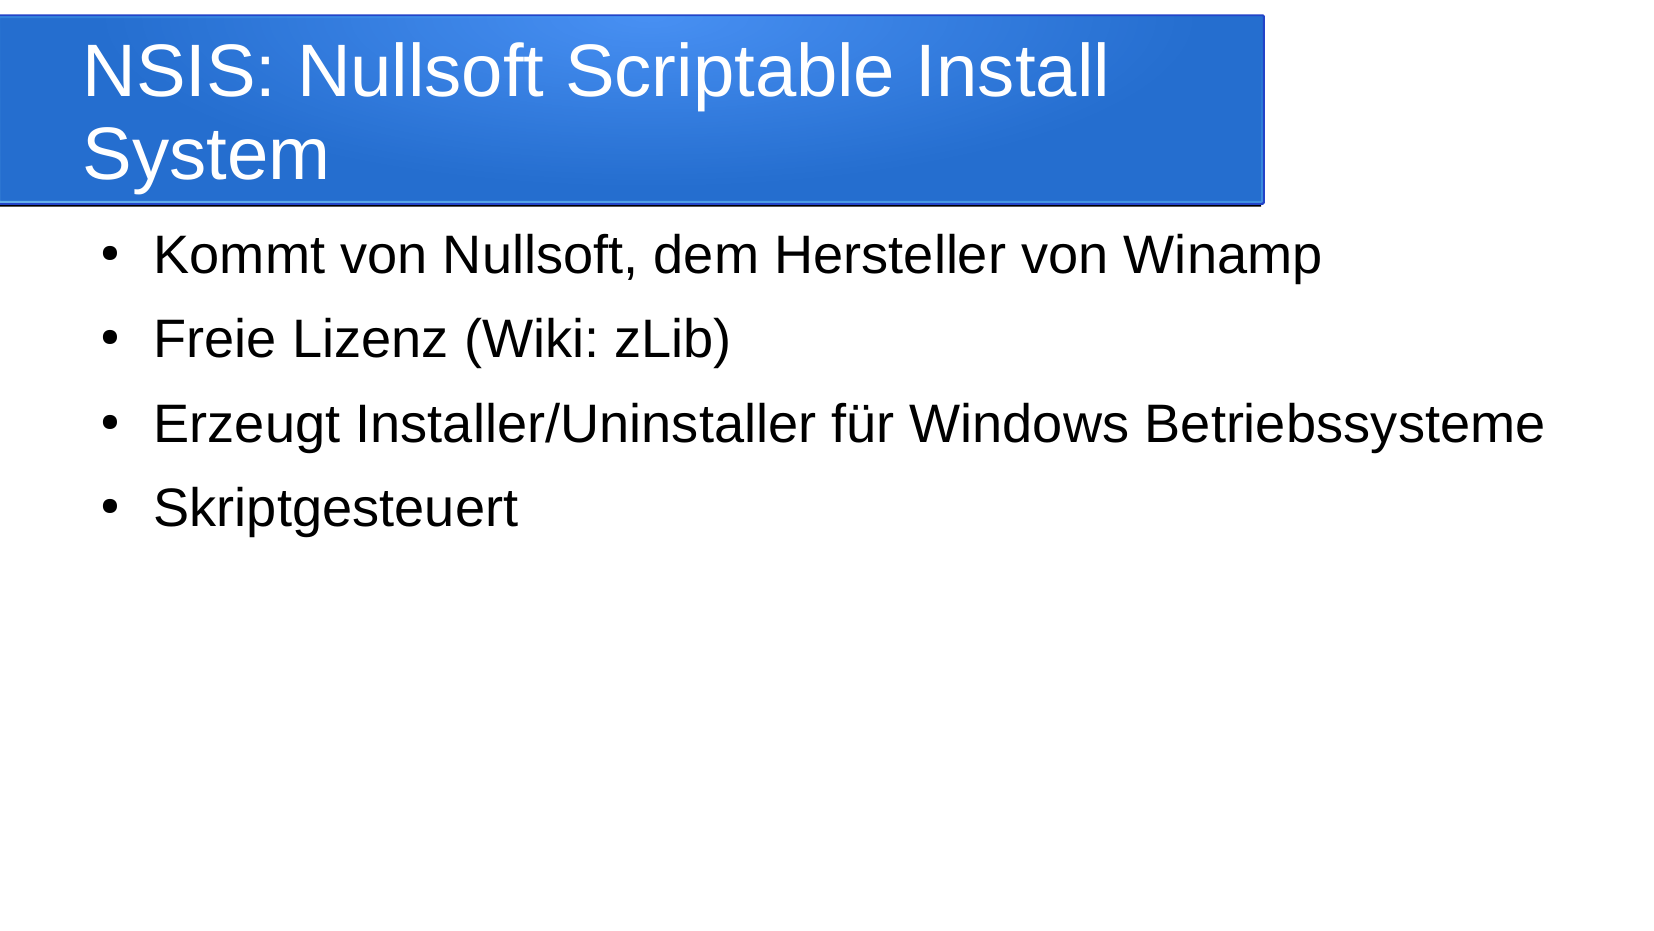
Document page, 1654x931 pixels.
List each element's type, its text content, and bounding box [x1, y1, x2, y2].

title NSIS: Nullsoft Scriptable Install System [82, 29, 1235, 196]
list Kommt von Nullsoft, dem Hersteller von Winamp Freie Lizenz (Wiki: zLib) Erzeugt Installer/Uninstaller für Windows Betriebssysteme Skriptgesteuert [82, 224, 1571, 764]
